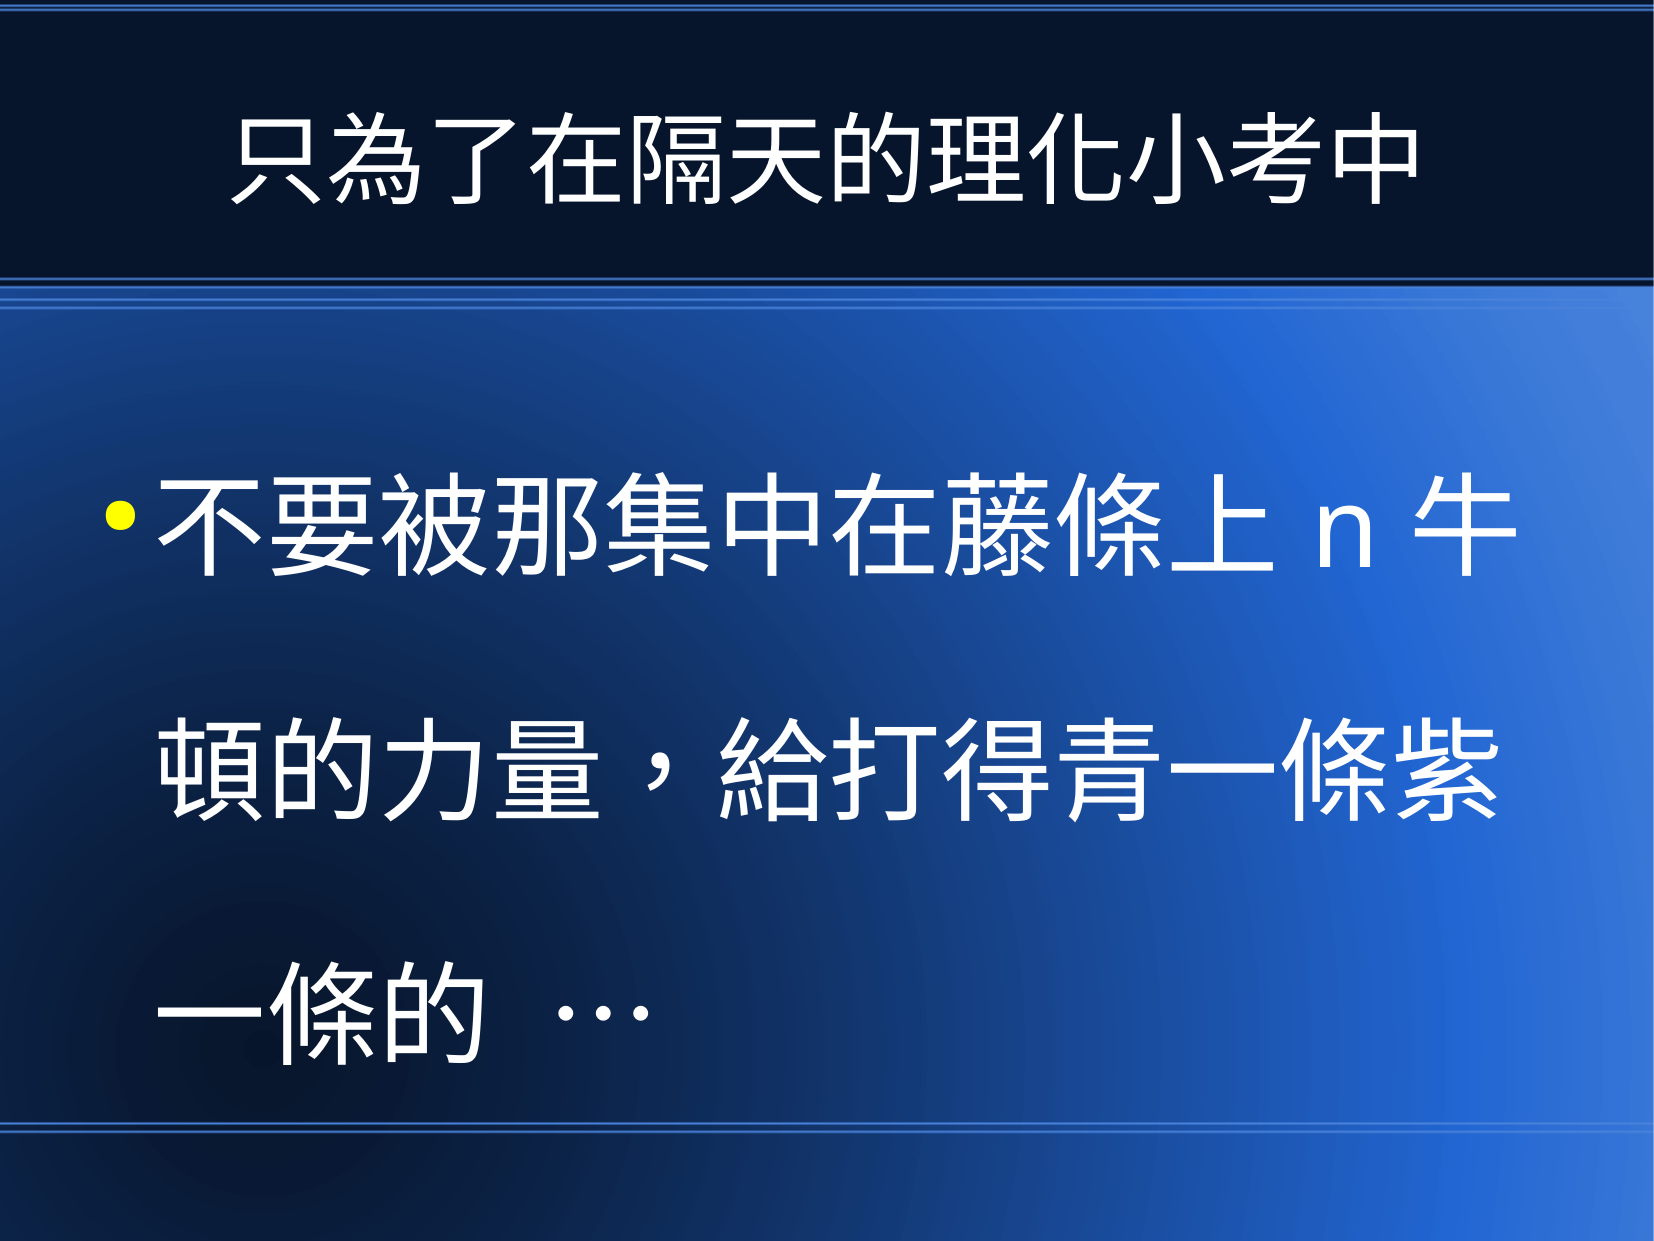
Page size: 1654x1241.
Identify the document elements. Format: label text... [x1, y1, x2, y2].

picture [0, 0, 1654, 1241]
list 不要被那集中在藤條上n牛頓的力量，給打得青一條紫一條的 … [82, 355, 1571, 1241]
title 只為了在隔天的理化小考中 [82, 49, 1571, 257]
